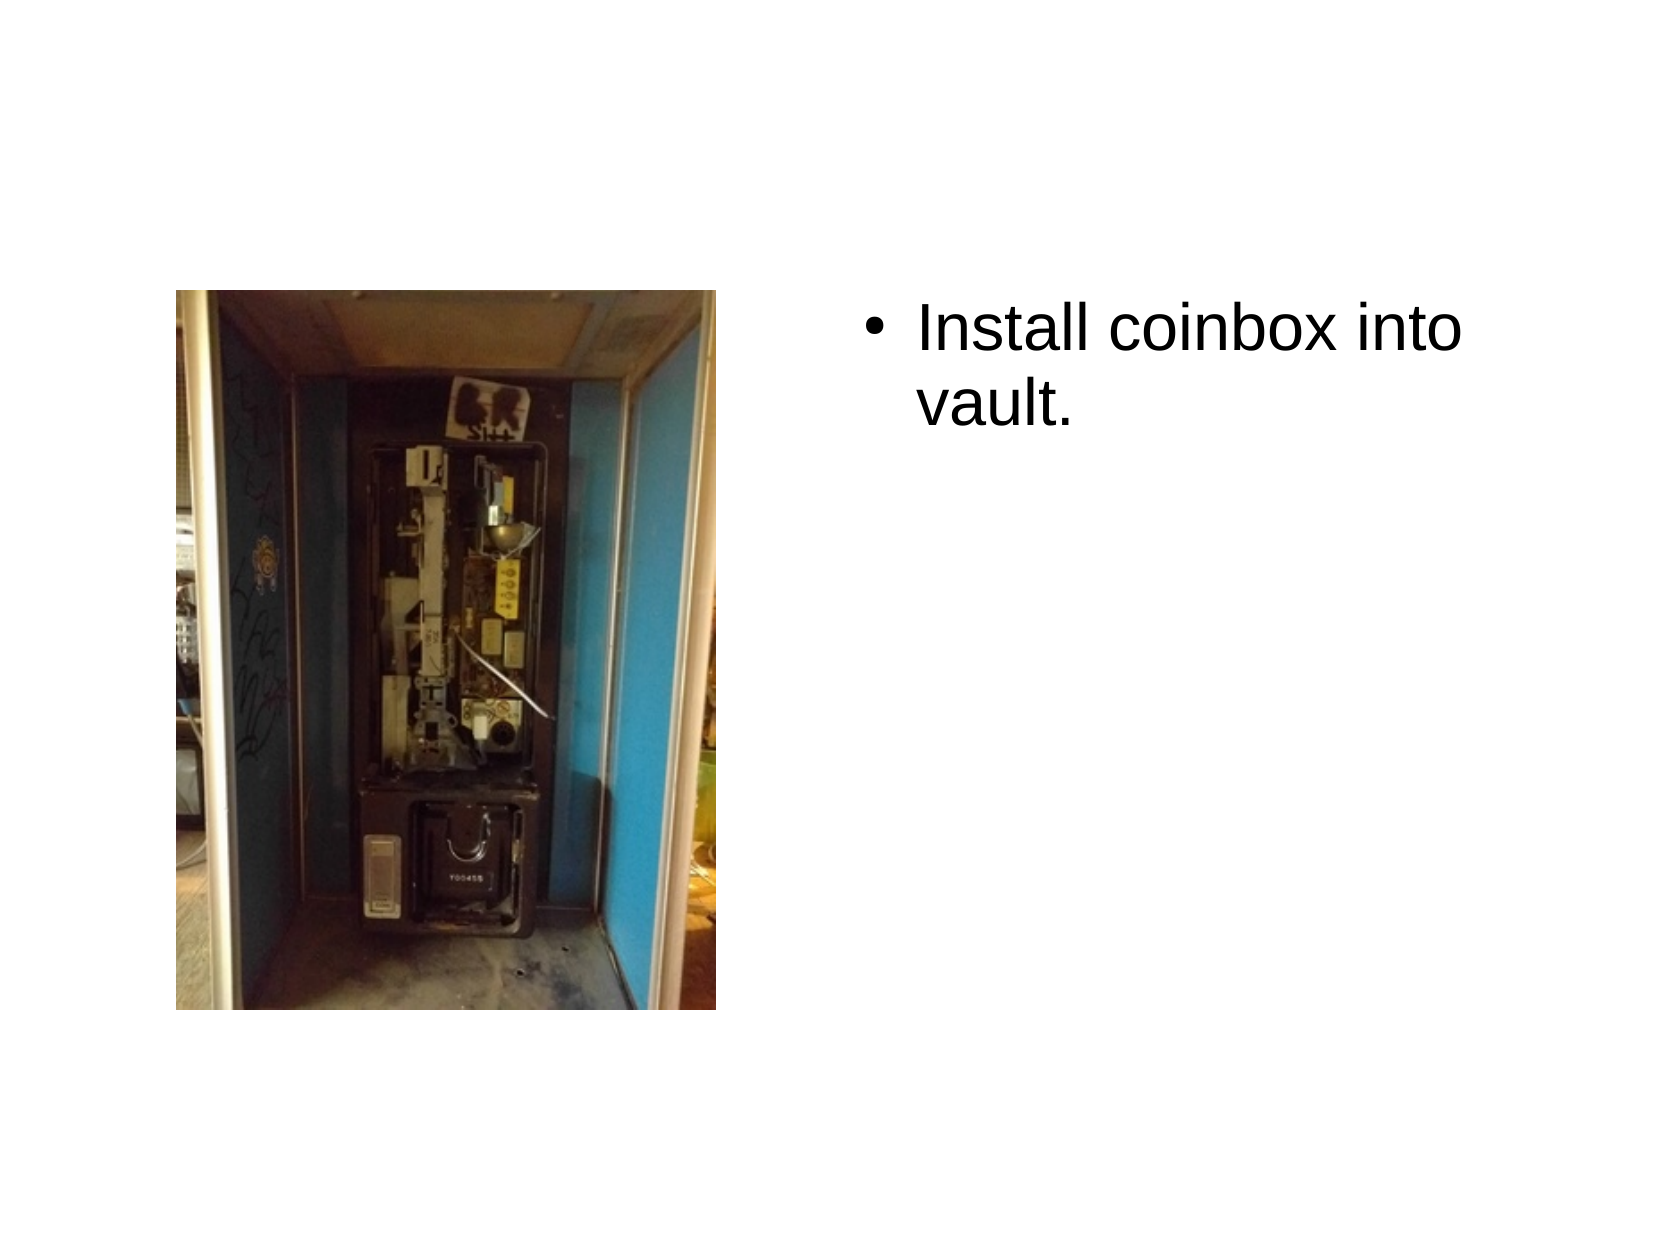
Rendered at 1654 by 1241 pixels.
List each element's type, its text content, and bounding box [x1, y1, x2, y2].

list Install coinbox into vault. [845, 290, 1572, 1010]
picture [176, 290, 716, 1010]
